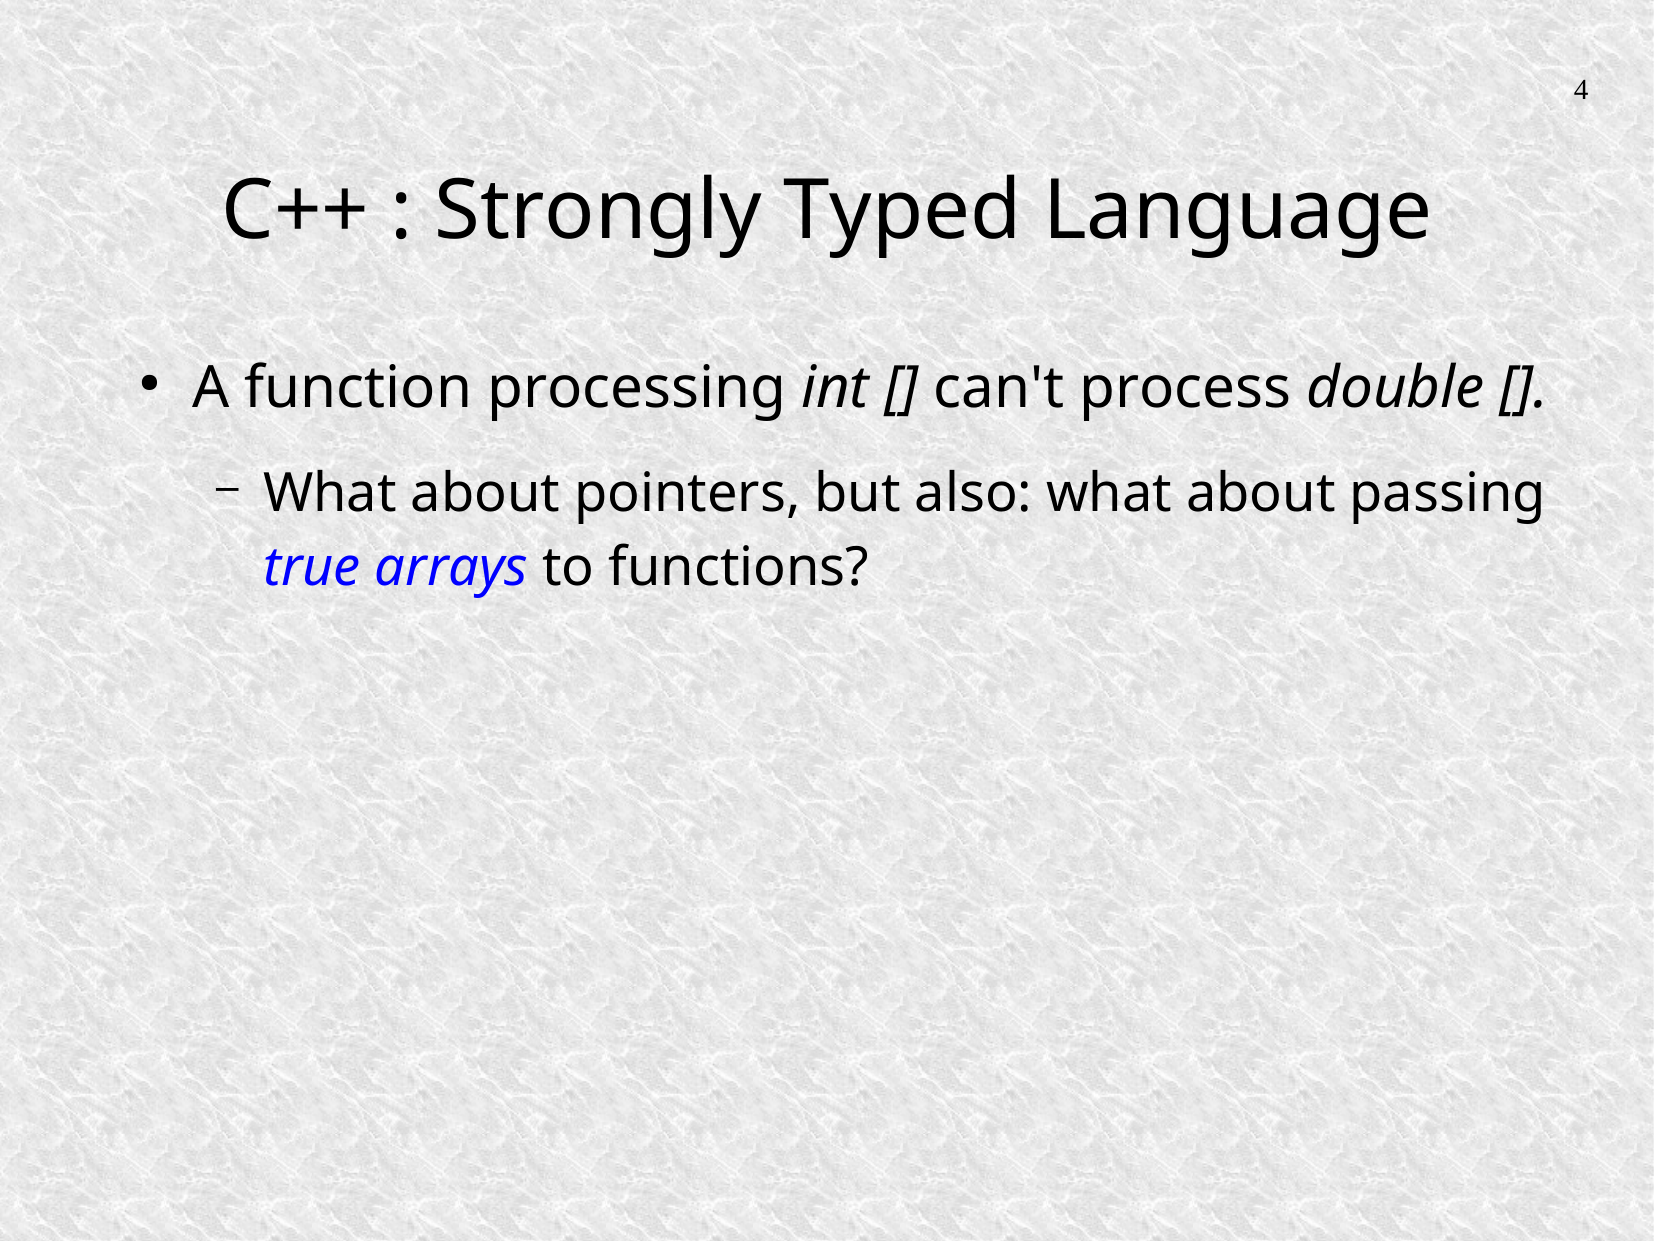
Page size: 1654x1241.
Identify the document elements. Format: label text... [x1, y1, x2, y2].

title C++ : Strongly Typed Language [121, 102, 1534, 311]
list A function processing int [] can't process double []. What about pointers, but also: what about passing true arrays to functions? [121, 344, 1556, 1184]
picture [0, 0, 1654, 1241]
